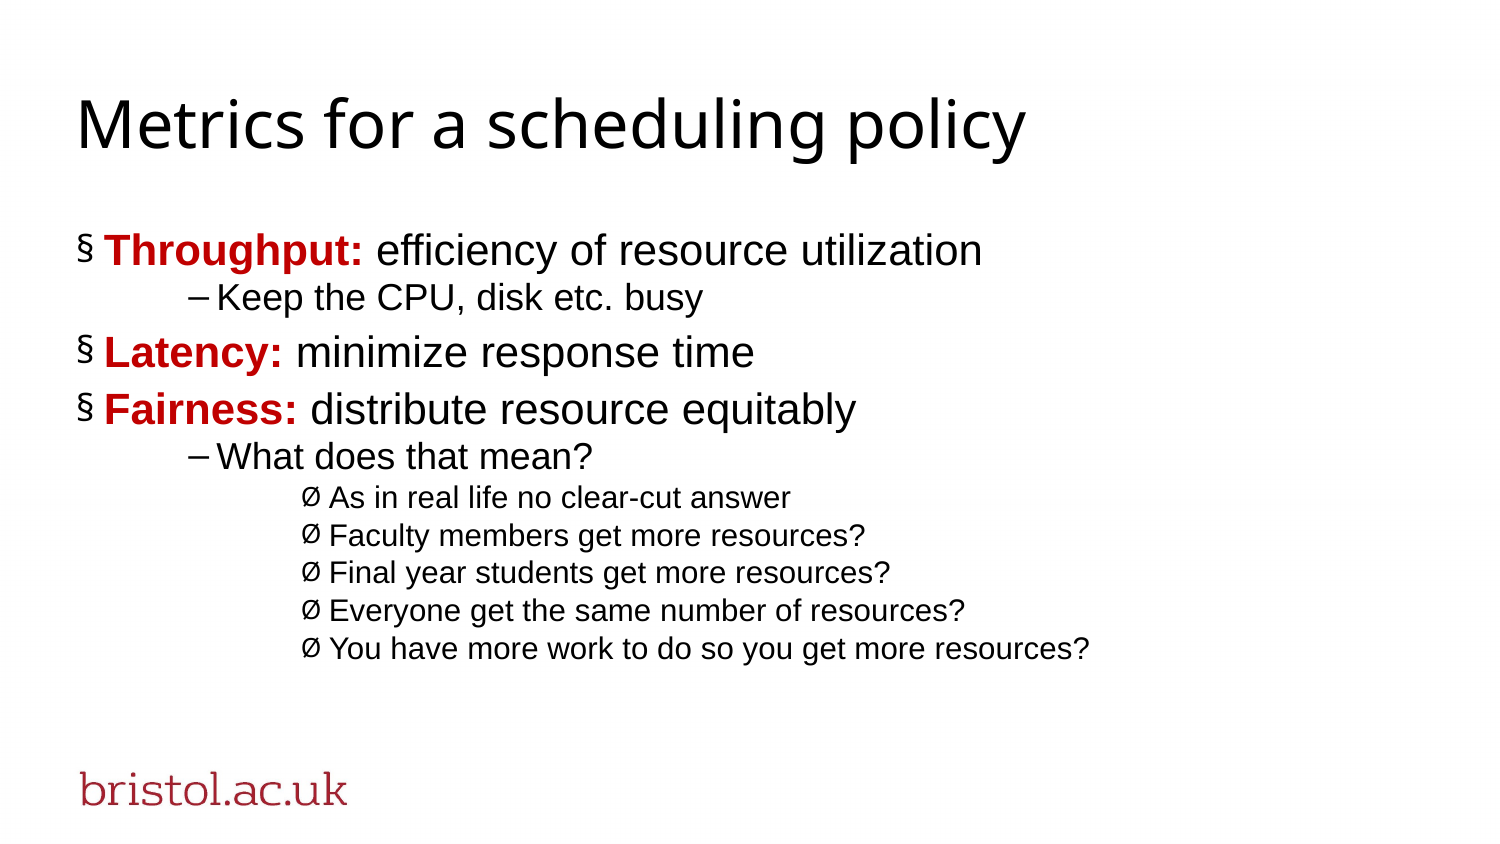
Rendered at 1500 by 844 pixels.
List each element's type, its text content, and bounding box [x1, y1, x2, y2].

list Throughput: efficiency of resource utilization Keep the CPU, disk etc. busy Latency: minimize response time Fairness: distribute resource equitably What does that mean? As in real life no clear-cut answer Faculty members get more resources? Final year students get more resources? Everyone get the same number of resources? You have more work to do so you get more resources? [60, 224, 1440, 699]
title Metrics for a scheduling policy [60, 44, 1440, 209]
